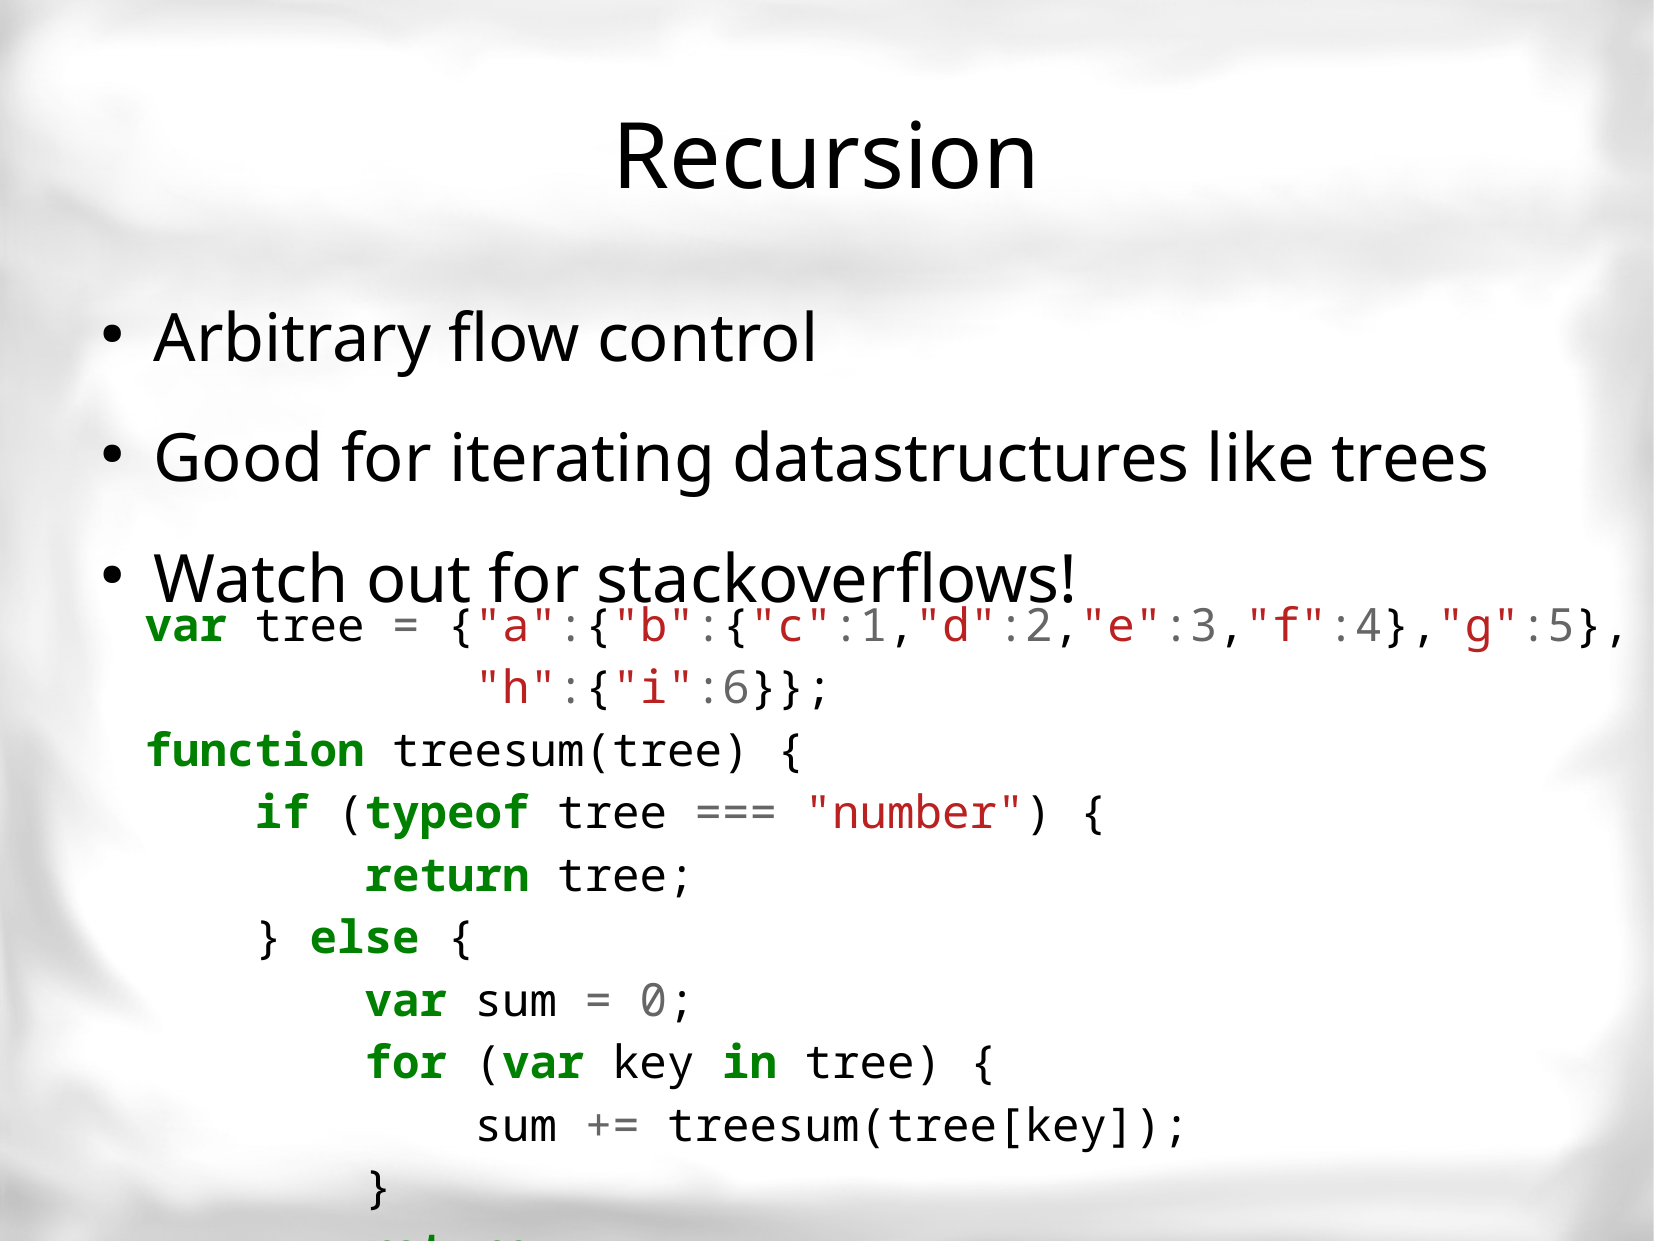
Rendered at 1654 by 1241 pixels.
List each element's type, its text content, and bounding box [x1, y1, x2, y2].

text_box var tree = {"a":{"b":{"c":1,"d":2,"e":3,"f":4},"g":5}, "h":{"i":6}}; function treesum(tree) { if (typeof tree === "number") { return tree; } else { var sum = 0; for (var key in tree) { sum += treesum(tree[key]); } return sum; } } alert(treesum(tree)); [129, 584, 1402, 1241]
title Recursion [82, 49, 1571, 257]
picture [0, 0, 1654, 1241]
list Arbitrary flow control Good for iterating datastructures like trees Watch out for stackoverflows! [82, 290, 1538, 1010]
